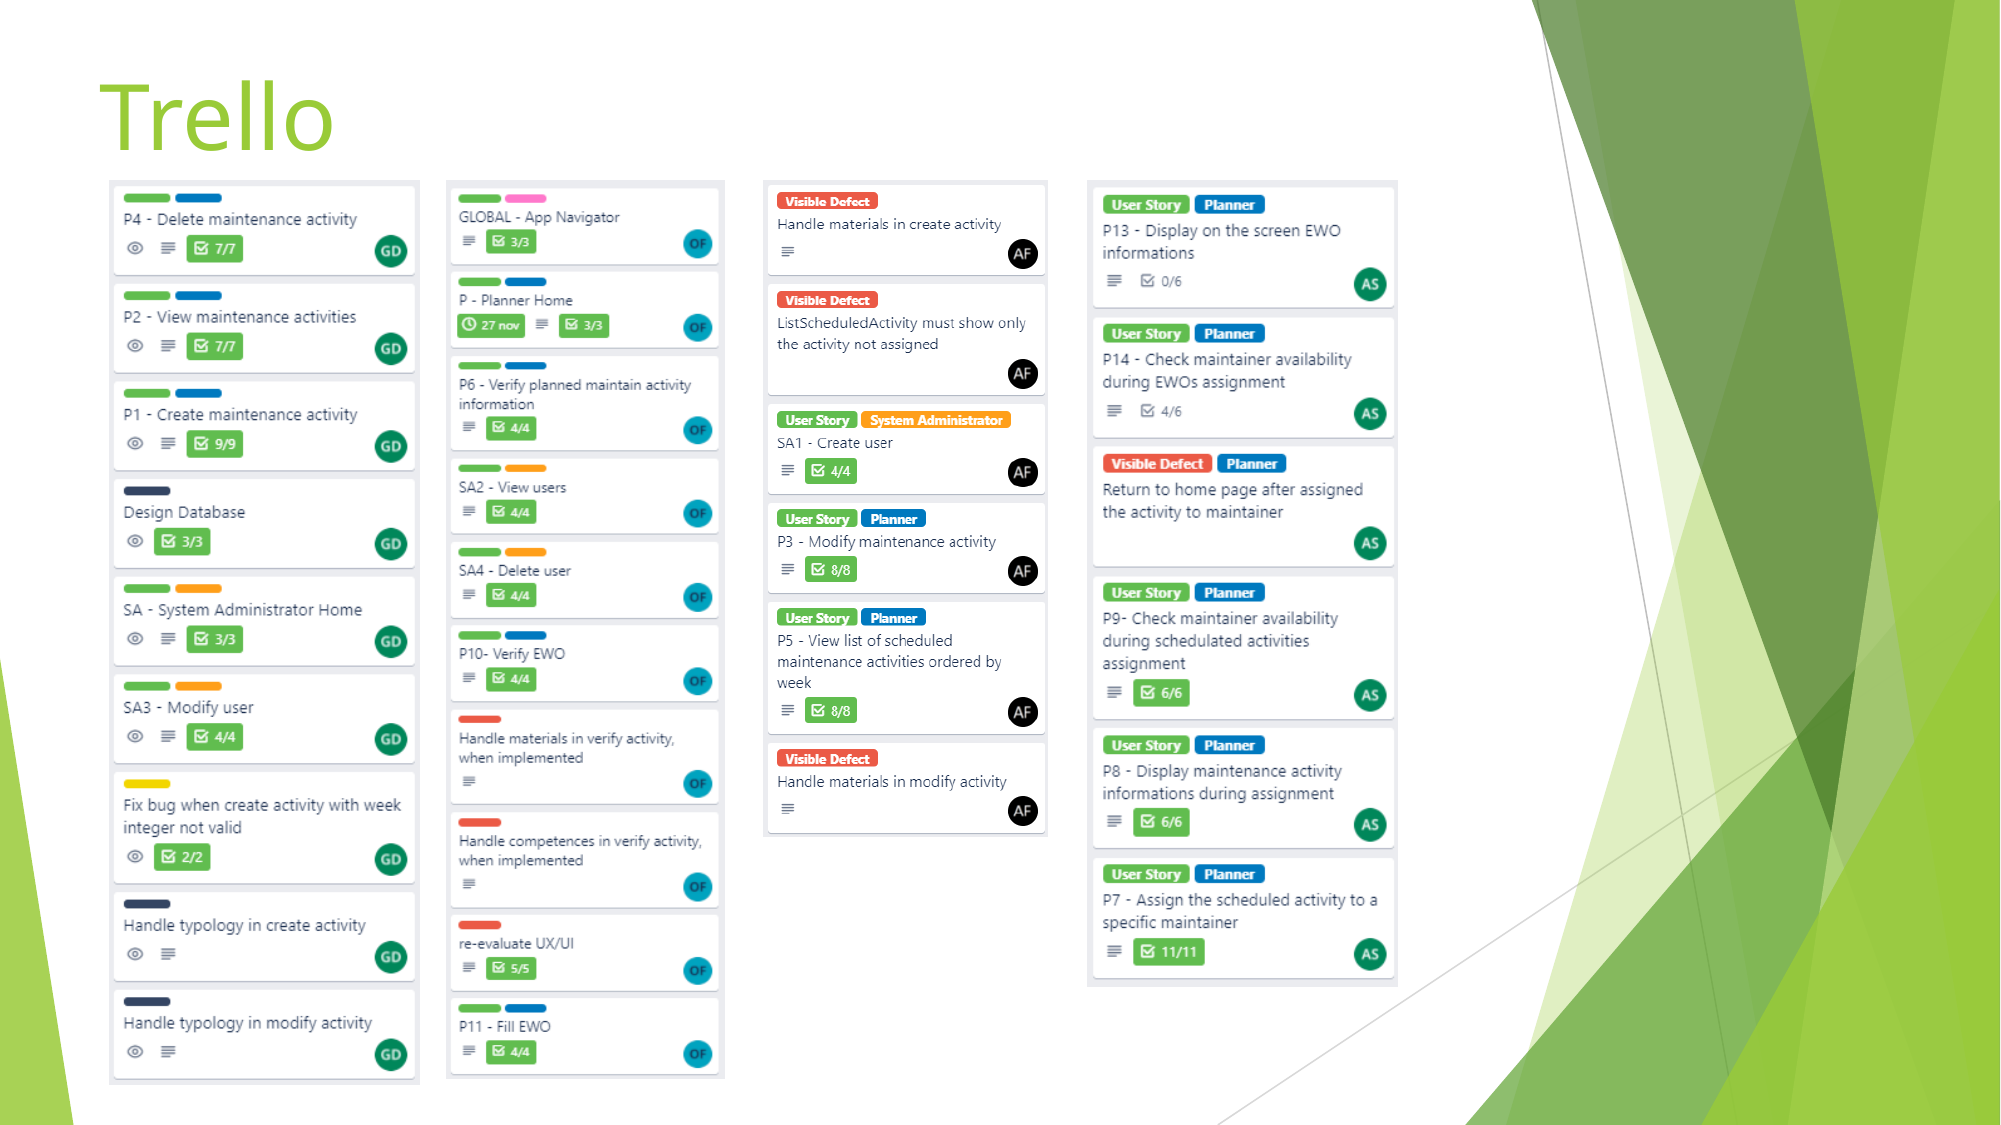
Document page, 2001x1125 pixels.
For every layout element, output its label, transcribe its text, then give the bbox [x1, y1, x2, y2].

text_box Trello [85, 40, 667, 187]
picture [1087, 180, 1398, 987]
picture [109, 180, 420, 1085]
picture [763, 180, 1048, 837]
picture [446, 180, 725, 1079]
